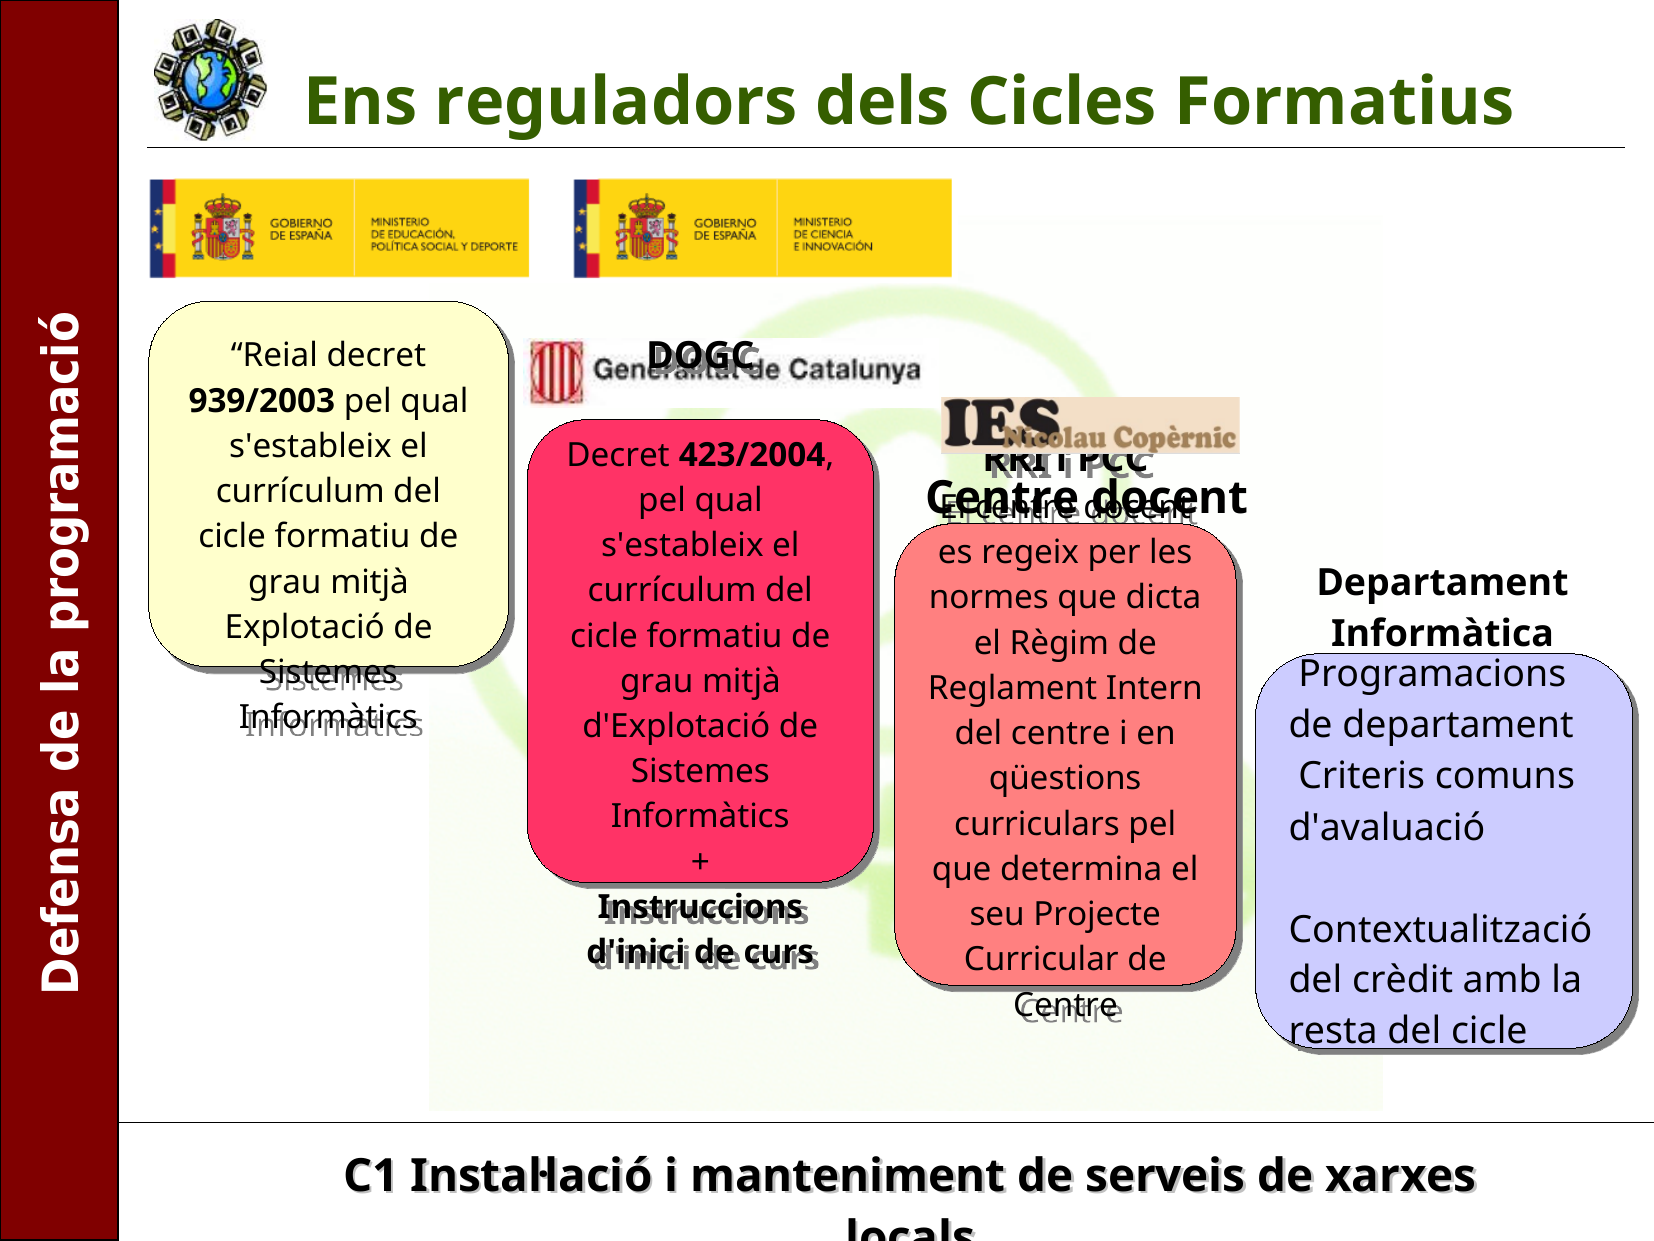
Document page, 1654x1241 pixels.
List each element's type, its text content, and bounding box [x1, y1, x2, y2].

text_box DOGC Decret 423/2004, pel qual s'estableix el currículum del cicle formatiu de grau mitjà d'Explotació de Sistemes Informàtics + Instruccions d'inici de curs [527, 419, 874, 883]
picture [154, 19, 268, 142]
text_box Programacions de departament Criteris comuns d'avaluació Contextualització del crèdit amb la resta del cicle [1255, 653, 1633, 1049]
text_box RRI i PCC El centre docent es regeix per les normes que dicta el Règim de Reglament Intern del centre i en qüestions curriculars pel que determina el seu Projecte Curricular de Centre [894, 530, 1237, 986]
picture [148, 176, 1383, 1111]
text_box Centre docent [910, 457, 1249, 530]
text_box Departament Informàtica [1301, 548, 1561, 638]
text_box BOE “Reial decret 939/2003 pel qual s'estableix el currículum del cicle formatiu de grau mitjà Explotació de Sistemes Informàtics [148, 301, 509, 667]
title Ens reguladors dels Cicles Formatius [165, 49, 1654, 148]
